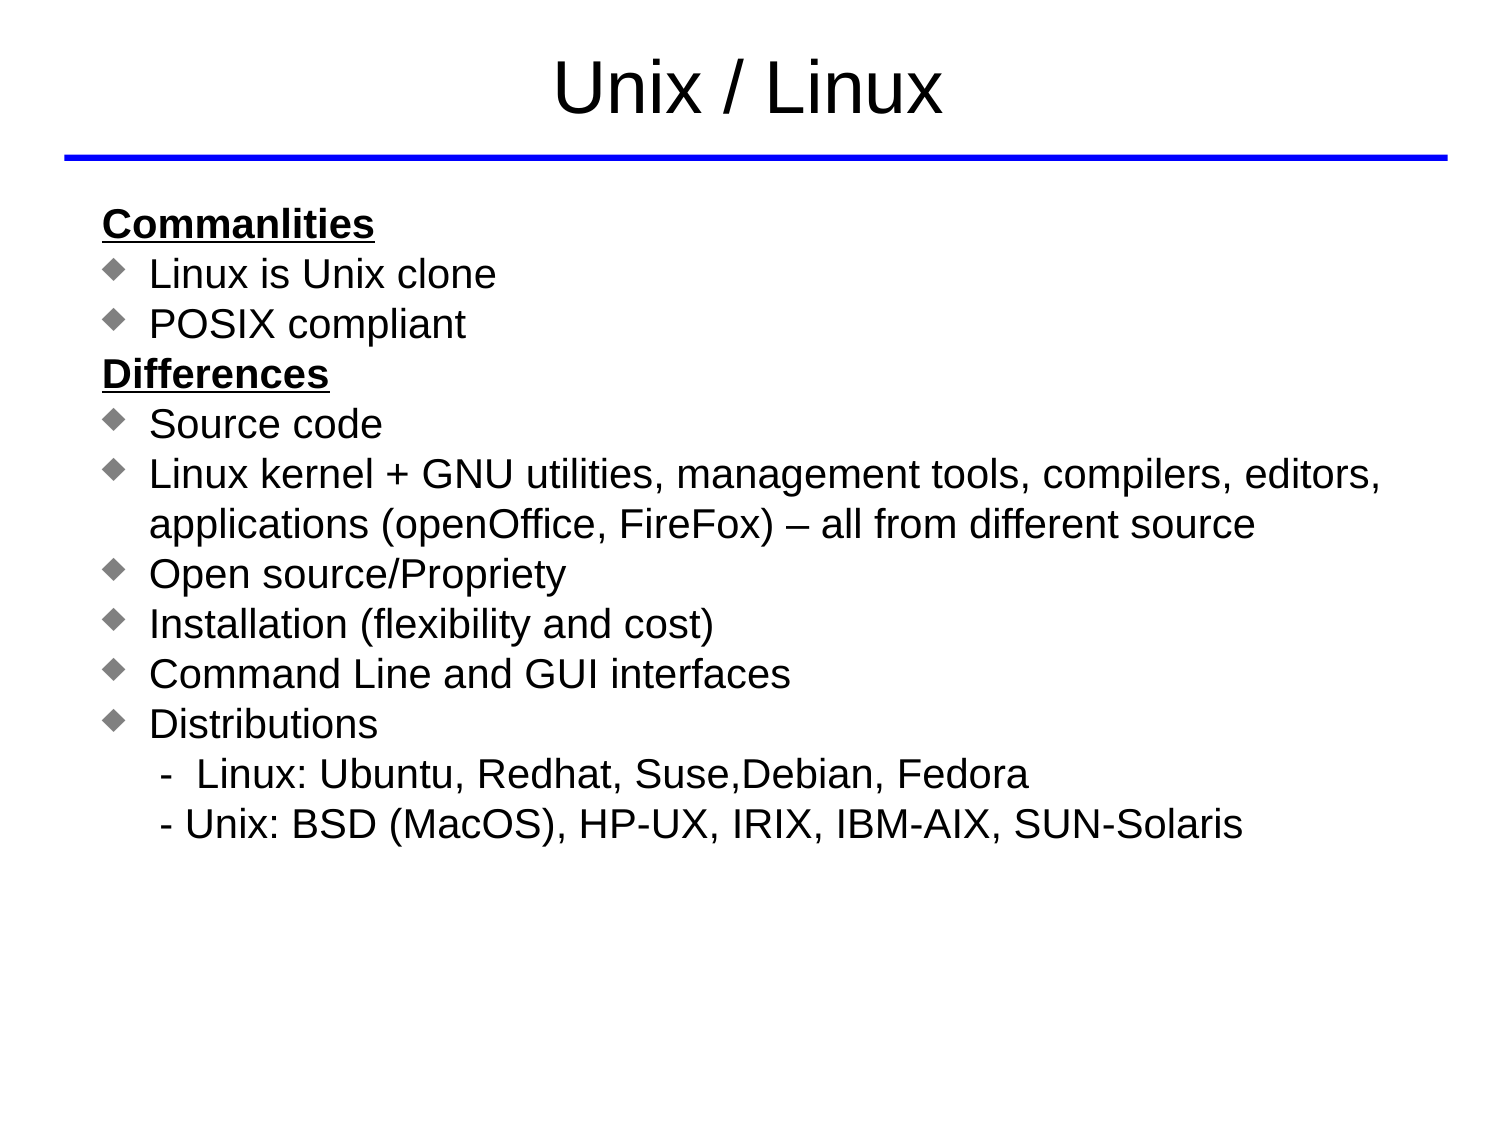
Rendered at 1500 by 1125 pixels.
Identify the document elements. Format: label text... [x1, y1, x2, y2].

title Unix / Linux [115, 21, 1382, 147]
list Commanlities Linux is Unix clone POSIX compliant Differences Source code Linux kernel + GNU utilities, management tools, compilers, editors, applications (openOffice, FireFox) – all from different source Open source/Propriety Installation (flexibility and cost) Command Line and GUI interfaces Distributions - Linux: Ubuntu, Redhat, Suse,Debian, Fedora - Unix: BSD (MacOS), HP-UX, IRIX, IBM-AIX, SUN-Solaris [11, 189, 1461, 1029]
